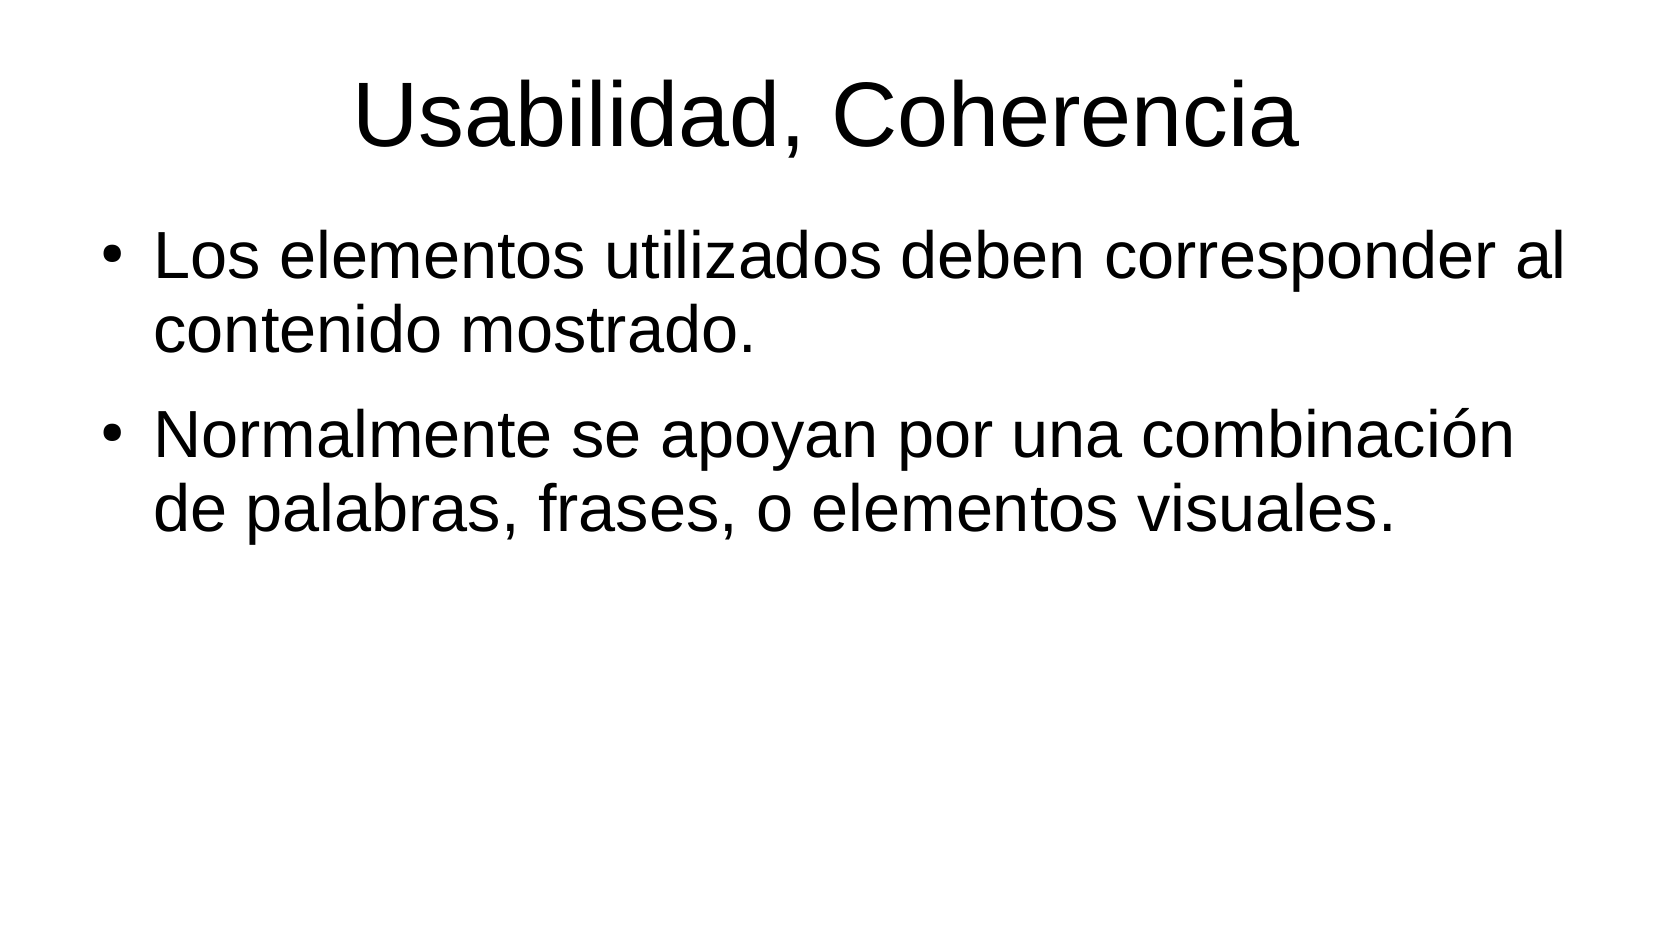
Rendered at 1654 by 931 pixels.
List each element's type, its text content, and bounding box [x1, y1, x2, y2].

list Los elementos utilizados deben corresponder al contenido mostrado. Normalmente se apoyan por una combinación de palabras, frases, o elementos visuales. [82, 217, 1571, 758]
title Usabilidad, Coherencia [82, 37, 1571, 193]
